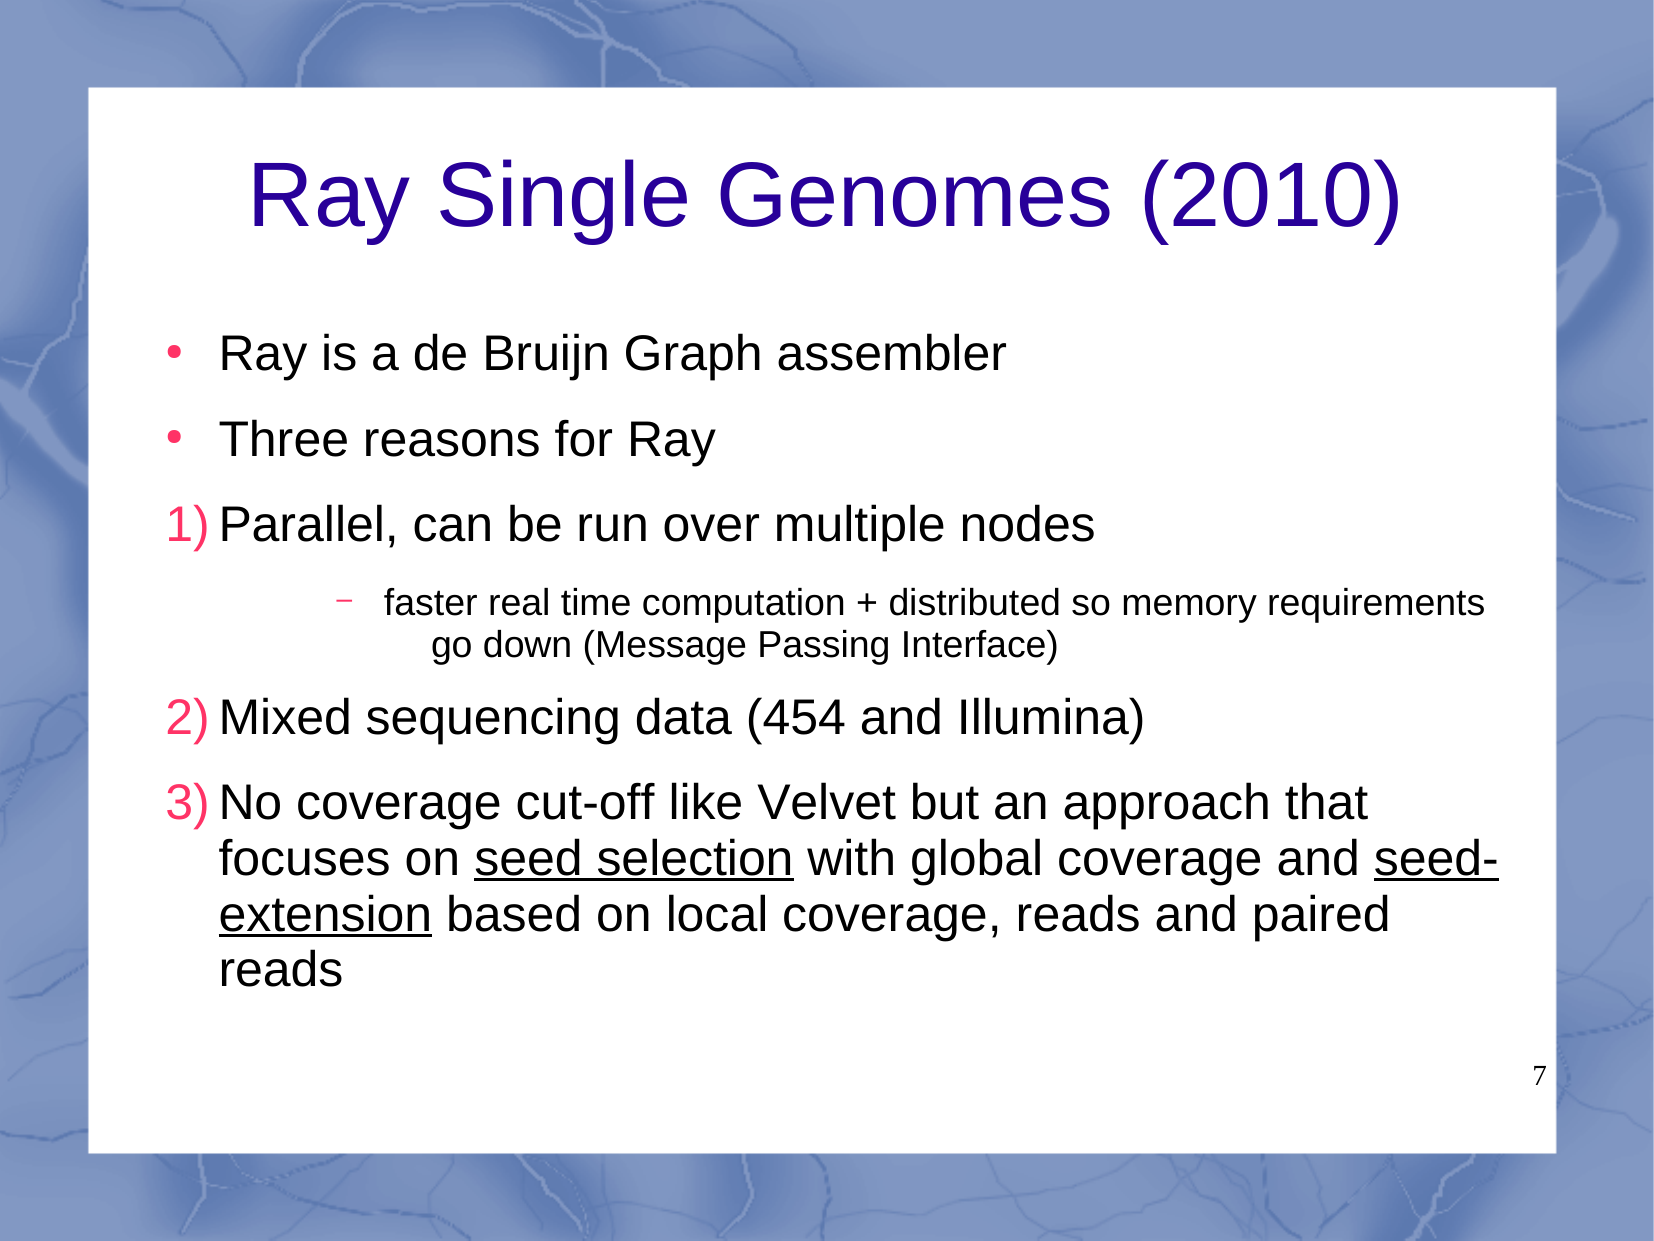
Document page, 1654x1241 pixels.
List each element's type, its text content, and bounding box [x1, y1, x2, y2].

title Ray Single Genomes (2010) [118, 90, 1536, 298]
picture [0, 0, 1654, 1241]
list Ray is a de Bruijn Graph assembler Three reasons for Ray Parallel, can be run over multiple nodes faster real time computation + distributed so memory requirements go down (Message Passing Interface) Mixed sequencing data (454 and Illumina) No coverage cut-off like Velvet but an approach that focuses on seed selection with global coverage and seed-extension based on local coverage, reads and paired reads [147, 325, 1506, 1083]
